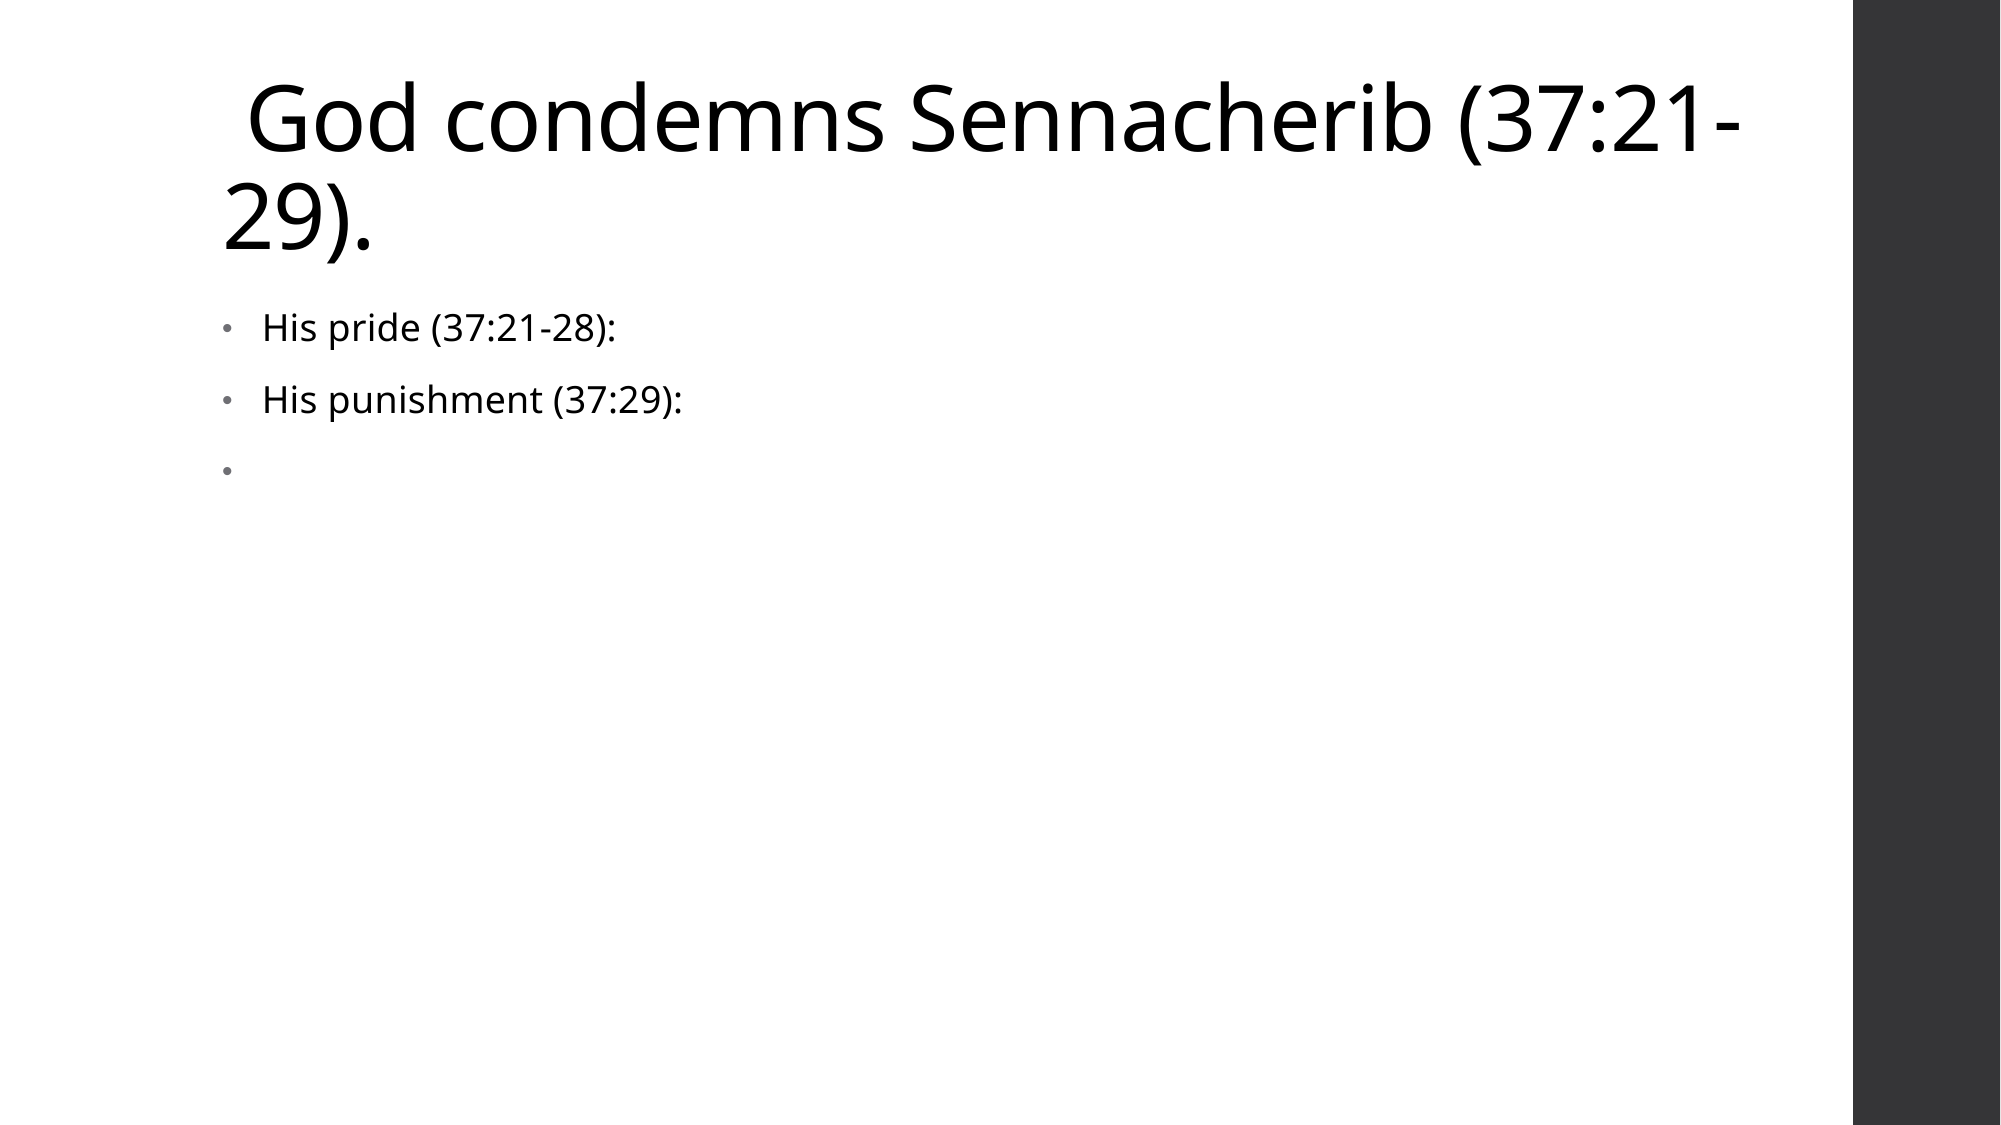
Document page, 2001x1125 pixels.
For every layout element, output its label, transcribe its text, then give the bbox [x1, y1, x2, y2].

title God condemns Sennacherib (37:21-29). [206, 60, 1797, 278]
list His pride (37:21-28): His punishment (37:29): [206, 299, 1617, 1014]
